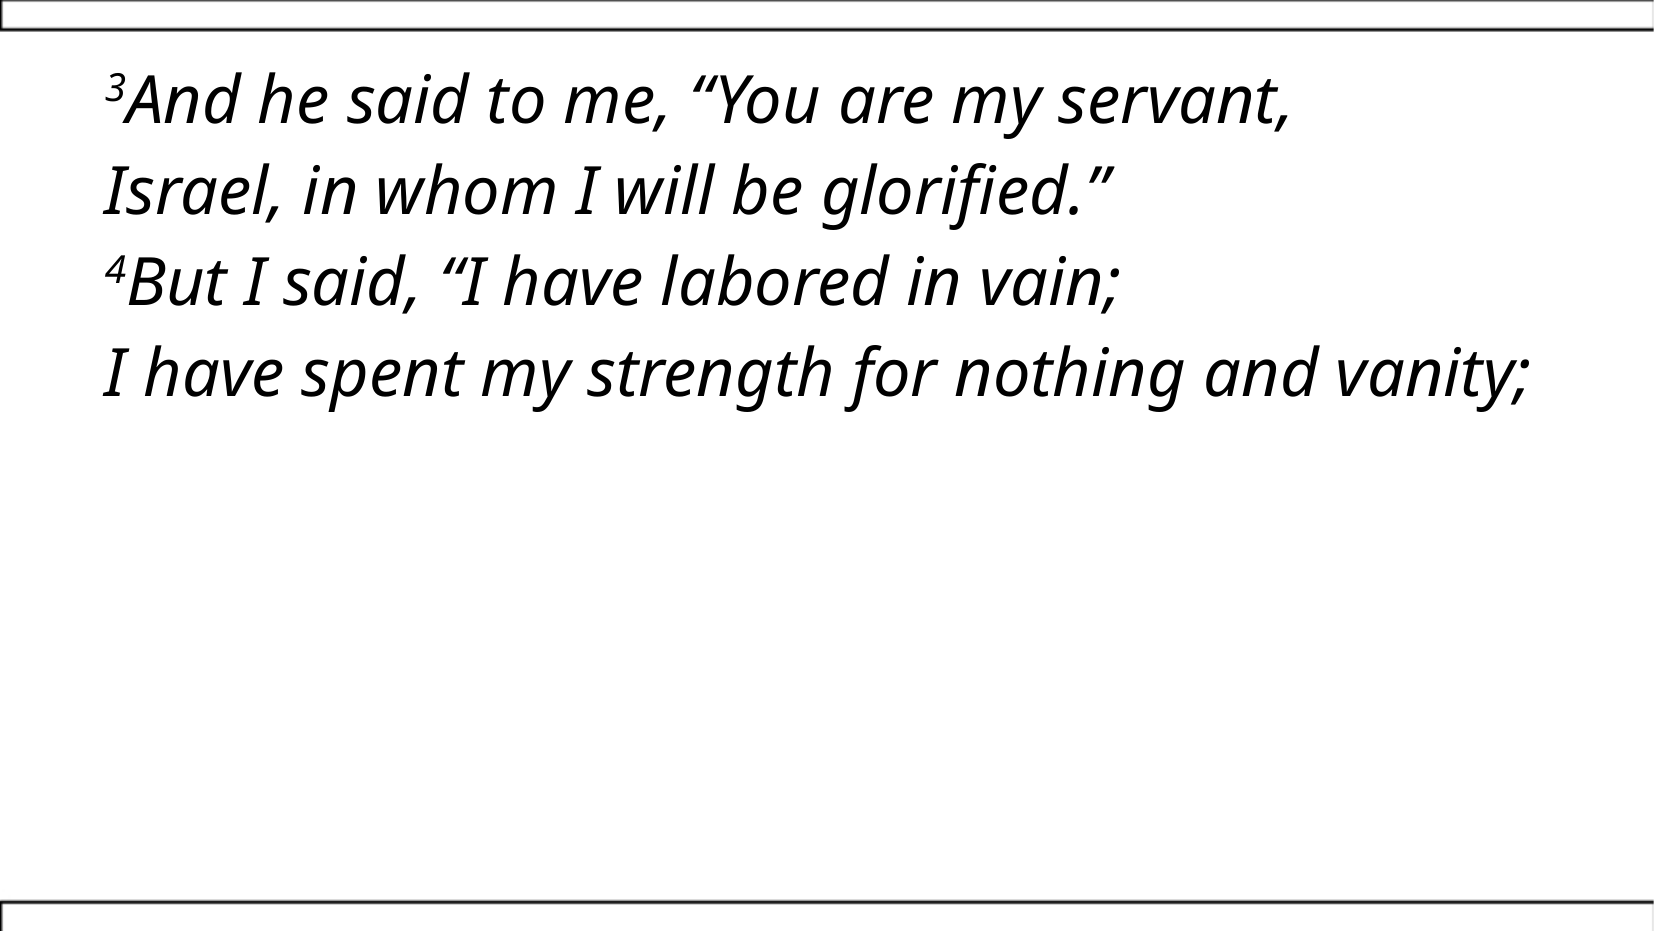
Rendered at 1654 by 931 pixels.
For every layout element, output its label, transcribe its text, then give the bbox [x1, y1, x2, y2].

picture [0, 0, 1654, 931]
text_box 3And he said to me, “You are my servant, Israel, in whom I will be glorified.” 4But I said, “I have labored in vain; I have spent my strength for nothing and vanity; [90, 45, 1561, 504]
